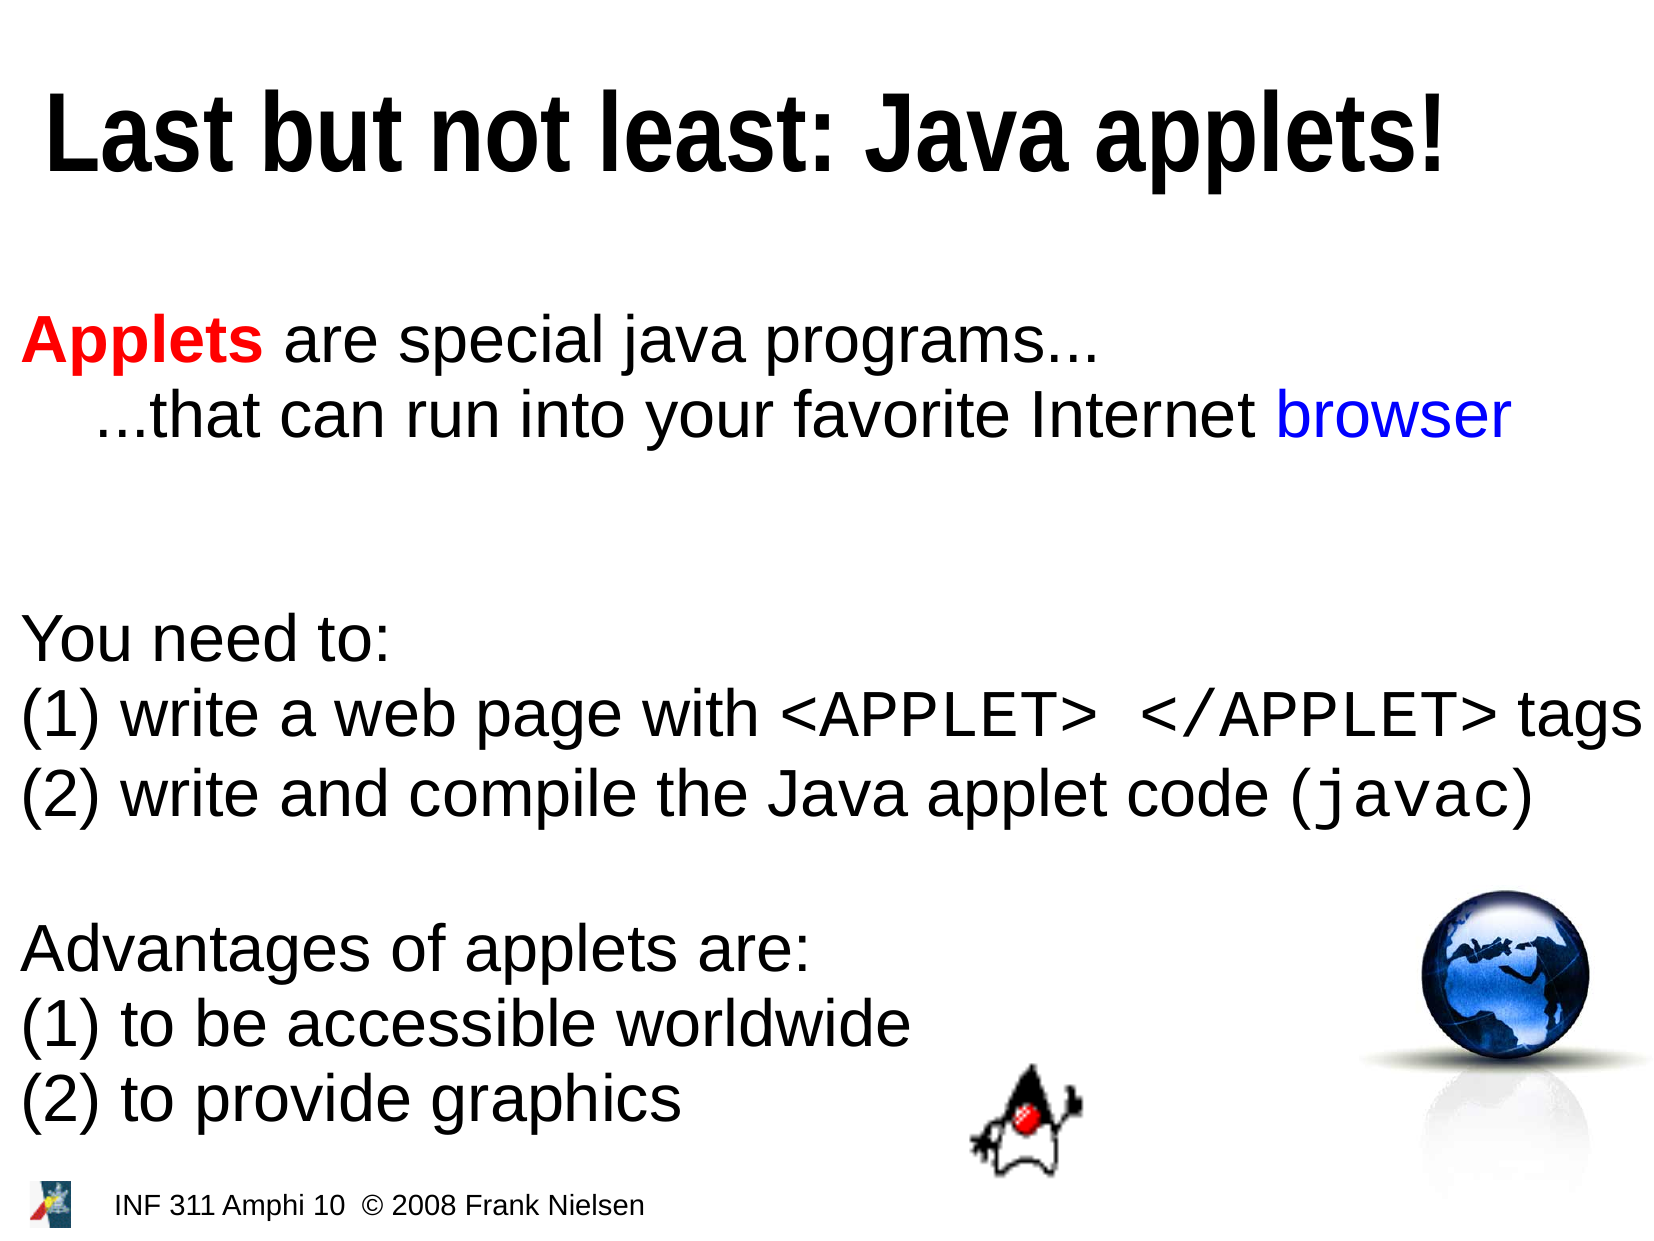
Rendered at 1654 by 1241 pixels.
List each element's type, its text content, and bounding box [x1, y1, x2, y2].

text_box Last but not least: Java applets! [29, 59, 1464, 203]
picture [968, 1062, 1087, 1182]
picture [29, 1181, 71, 1228]
picture [1352, 885, 1654, 1224]
text_box Applets are special java programs... ...that can run into your favorite Internet browser You need to: (1) write a web page with <APPLET> </APPLET> tags (2) write and compile the Java applet code (javac) Advantages of applets are: (1) to be accessible worldwide (2) to provide graphics [5, 294, 1654, 1144]
